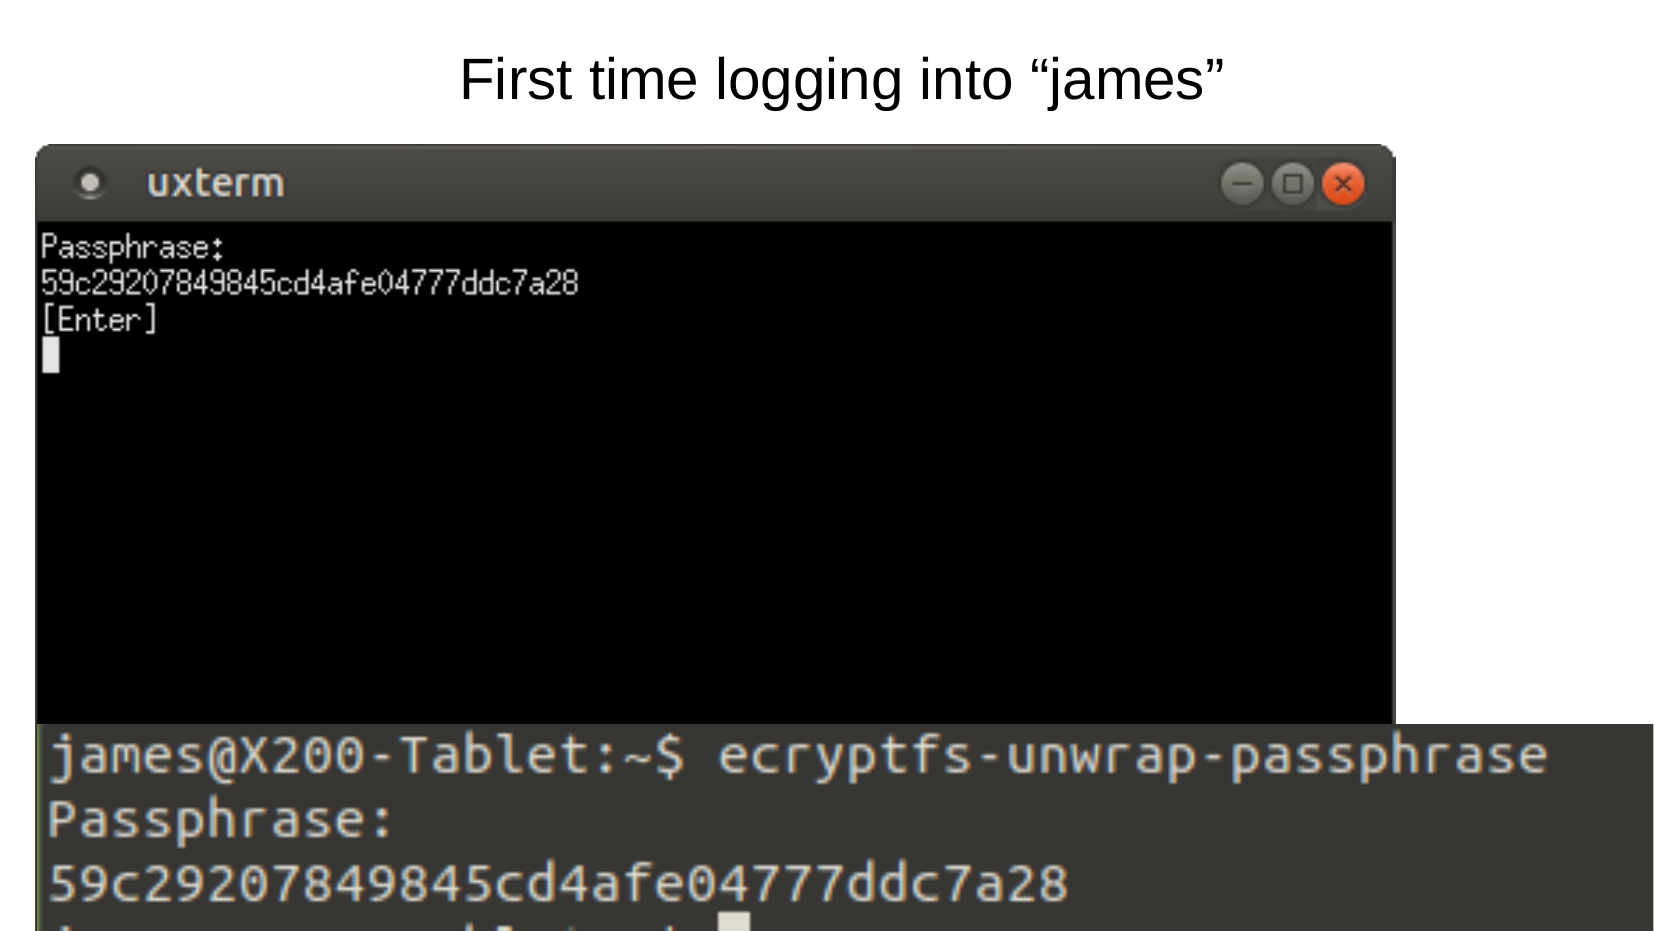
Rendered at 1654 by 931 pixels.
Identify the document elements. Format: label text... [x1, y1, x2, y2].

title First time logging into “james” [30, 14, 1621, 145]
picture [35, 144, 1654, 931]
